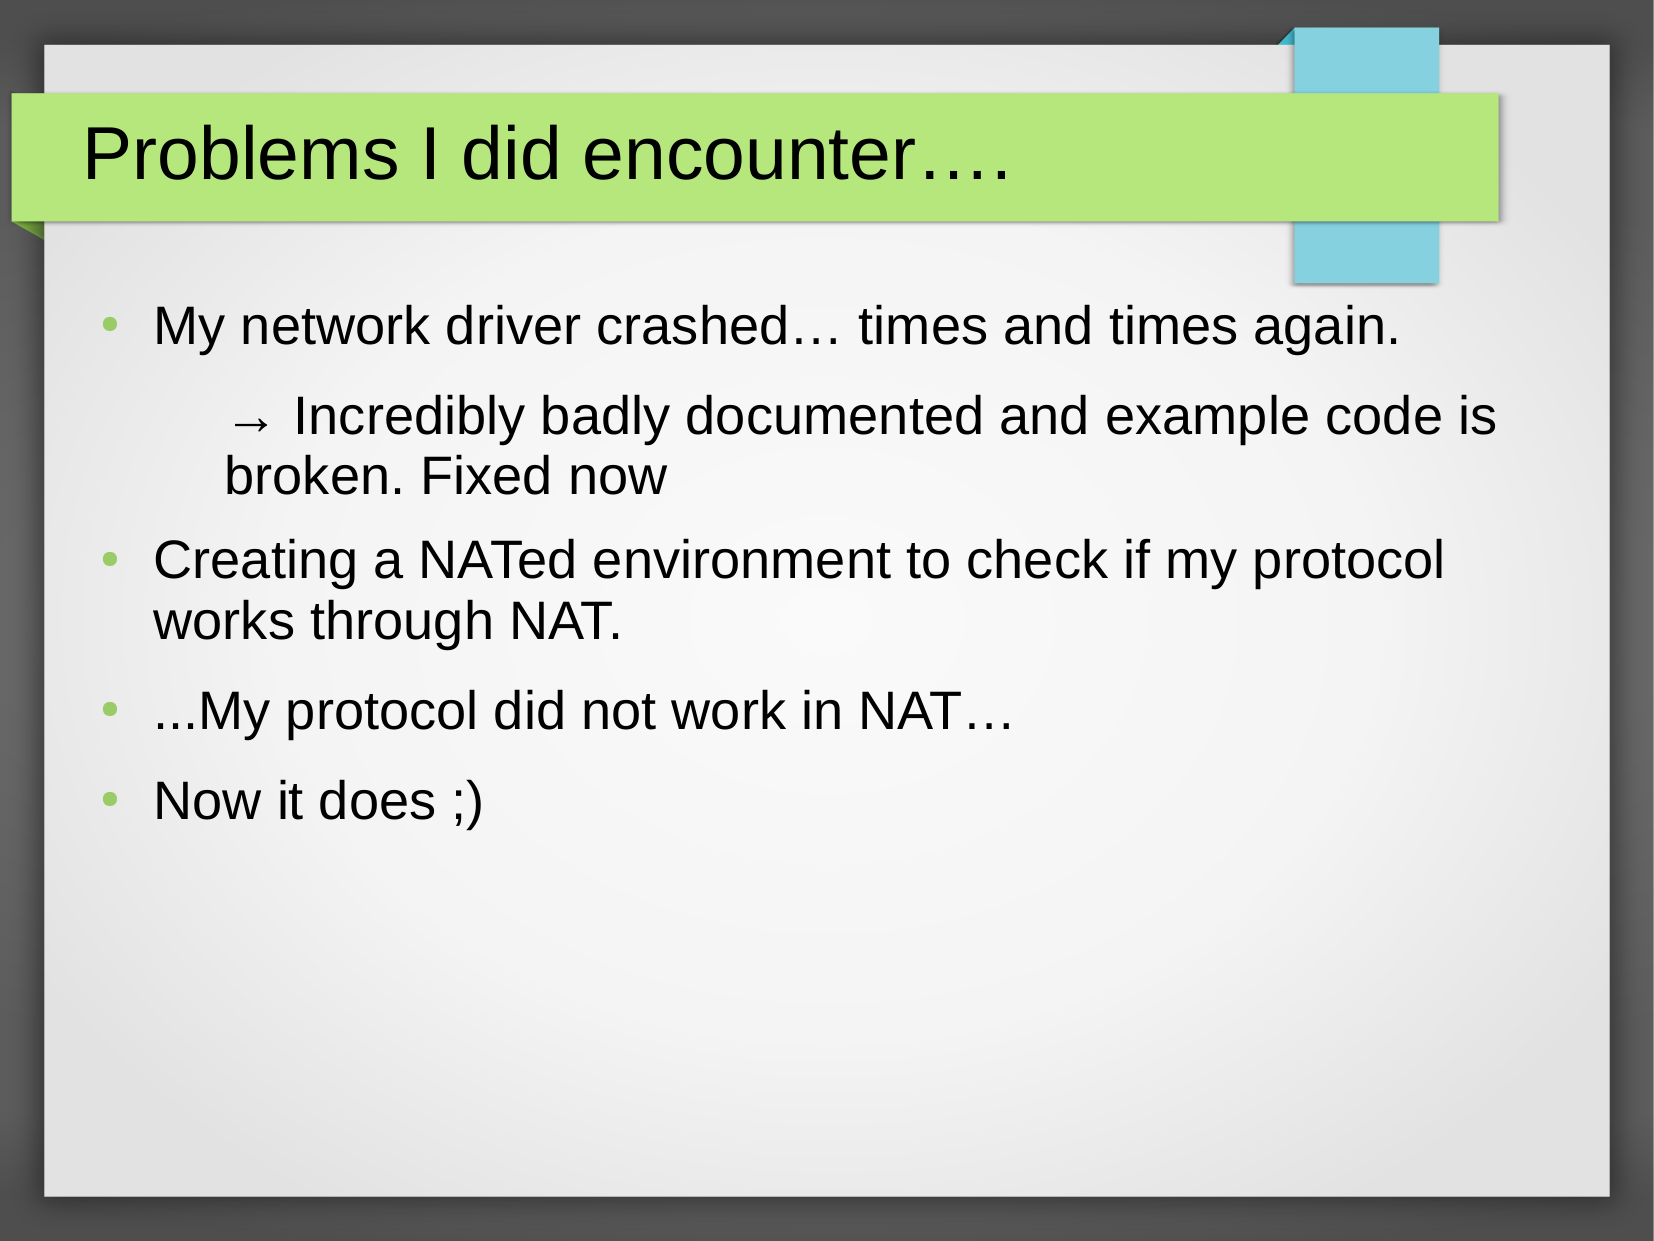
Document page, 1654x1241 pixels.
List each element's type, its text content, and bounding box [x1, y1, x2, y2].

picture [0, 0, 1654, 1241]
title Problems I did encounter…. [82, 94, 1264, 213]
list My network driver crashed… times and times again. → Incredibly badly documented and example code is broken. Fixed now Creating a NATed environment to check if my protocol works through NAT. ...My protocol did not work in NAT… Now it does ;) [82, 295, 1571, 1015]
